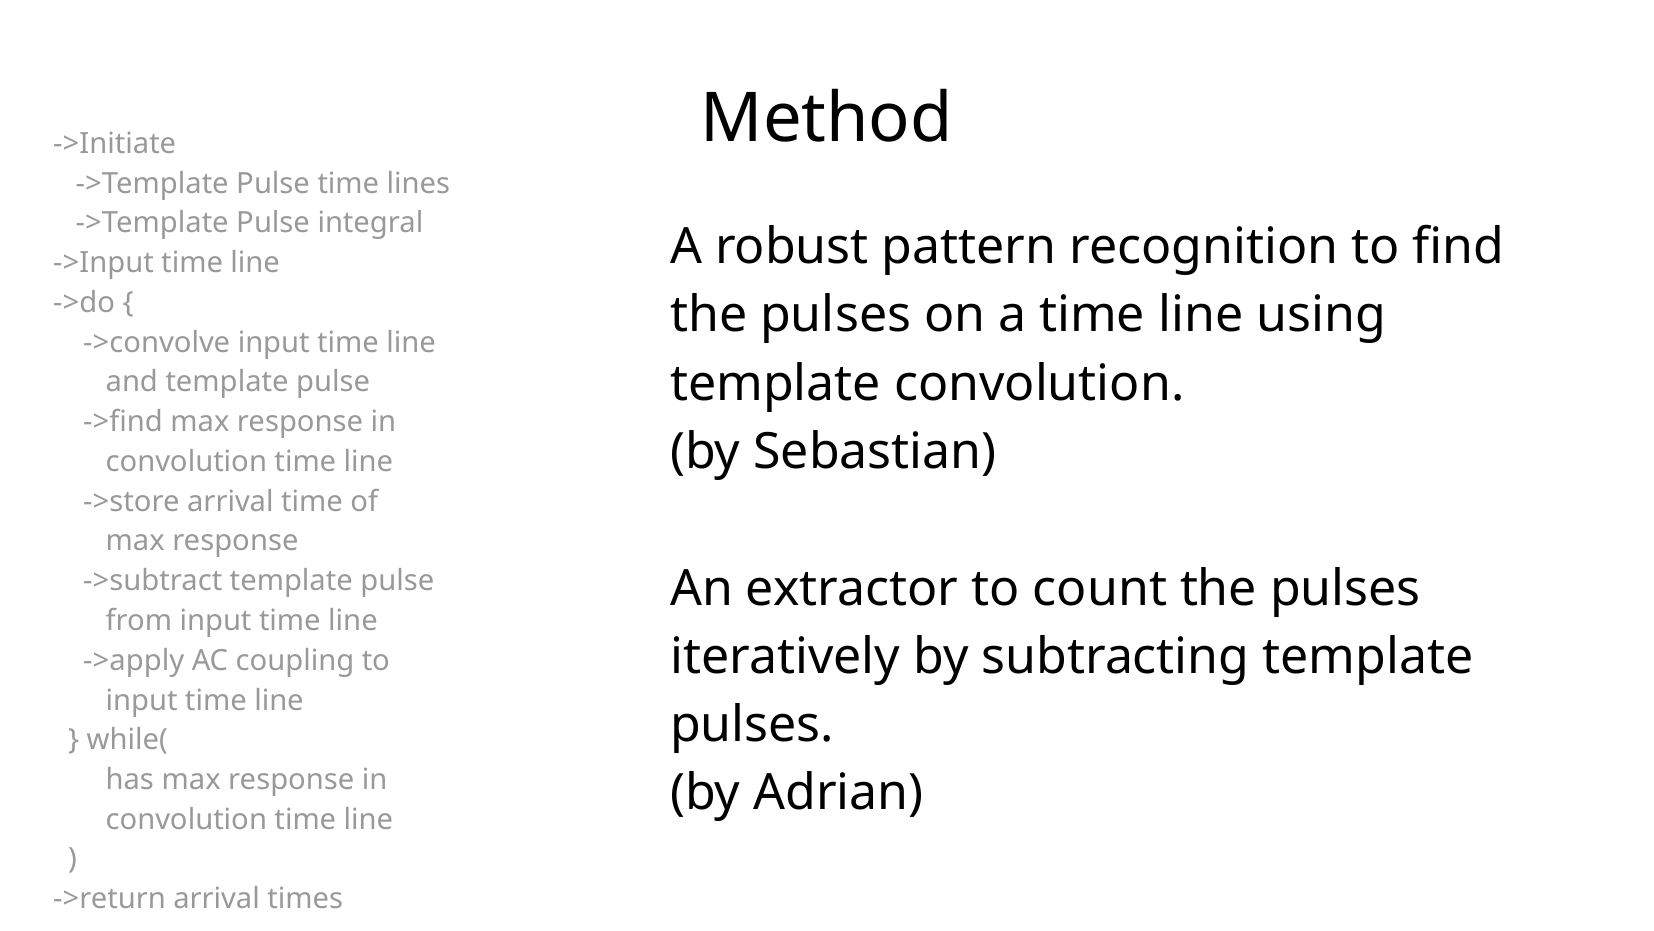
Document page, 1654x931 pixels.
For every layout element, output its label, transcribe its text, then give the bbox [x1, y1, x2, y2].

title ->Initiate ->Template Pulse time lines ->Template Pulse integral ->Input time line ->do { ->convolve input time line and template pulse ->find max response in convolution time line ->store arrival time of max response ->subtract template pulse from input time line ->apply AC coupling to input time line } while( has max response in convolution time line ) ->return arrival times [53, 144, 1087, 895]
title A robust pattern recognition to find the pulses on a time line using template convolution. (by Sebastian) An extractor to count the pulses iteratively by subtracting template pulses. (by Adrian) [670, 228, 1554, 807]
title Method [82, 37, 1571, 193]
